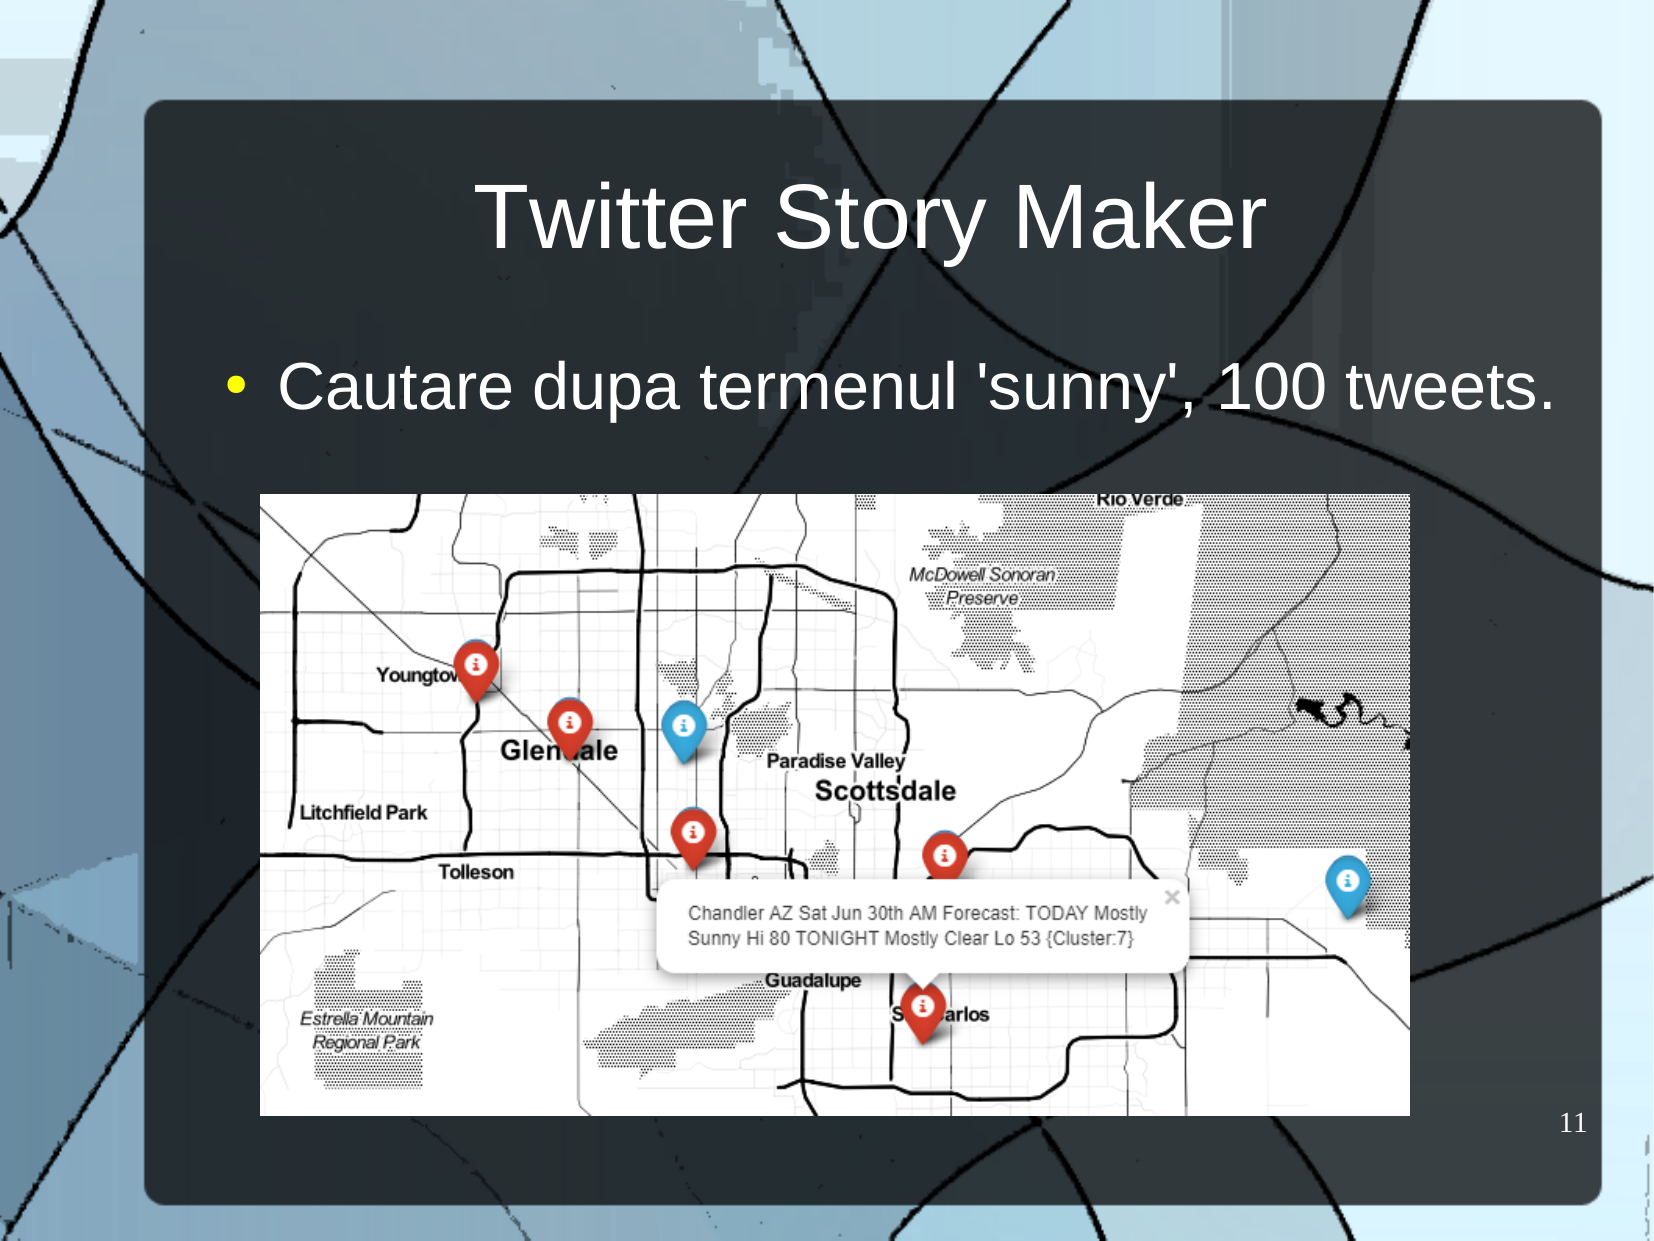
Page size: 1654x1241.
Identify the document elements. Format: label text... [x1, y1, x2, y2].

list Cautare dupa termenul 'sunny', 100 tweets. [206, 349, 1571, 1034]
title Twitter Story Maker [159, 108, 1583, 325]
picture [0, 0, 1654, 1241]
